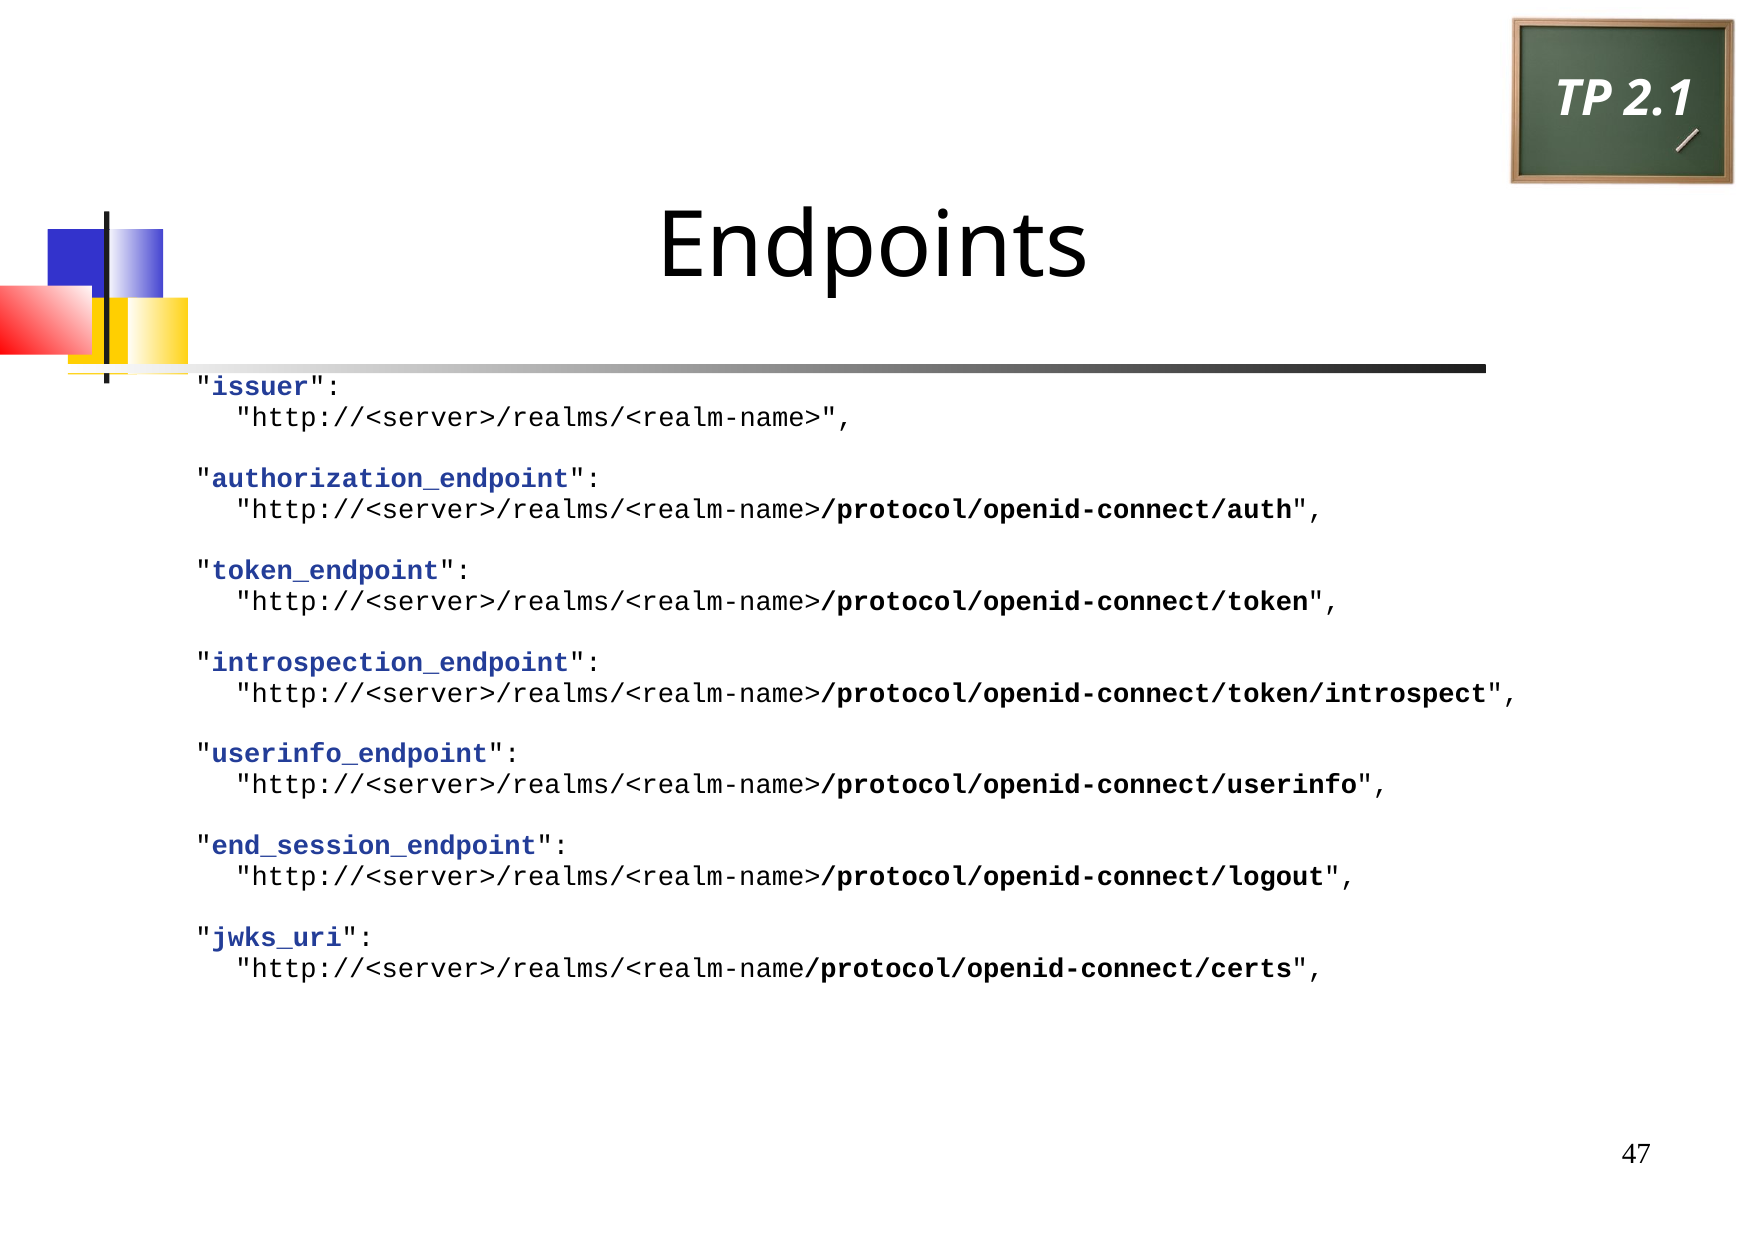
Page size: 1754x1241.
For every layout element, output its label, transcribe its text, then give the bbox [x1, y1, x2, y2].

list "issuer": "http://<server>/realms/<realm-name>", "authorization_endpoint": "http://<server>/realms/<realm-name>/protocol/openid-connect/auth", "token_endpoint": "http://<server>/realms/<realm-name>/protocol/openid-connect/token", "introspection_endpoint": "http://<server>/realms/<realm-name>/protocol/openid-connect/token/introspect", "userinfo_endpoint": "http://<server>/realms/<realm-name>/protocol/openid-connect/userinfo", "end_session_endpoint": "http://<server>/realms/<realm-name>/protocol/openid-connect/logout", "jwks_uri": "http://<server>/realms/<realm-name/protocol/openid-connect/certs", [179, 371, 1567, 1091]
picture [1500, 7, 1744, 196]
text_box TP 2.1 [1537, 70, 1711, 133]
title Endpoints [179, 139, 1567, 351]
